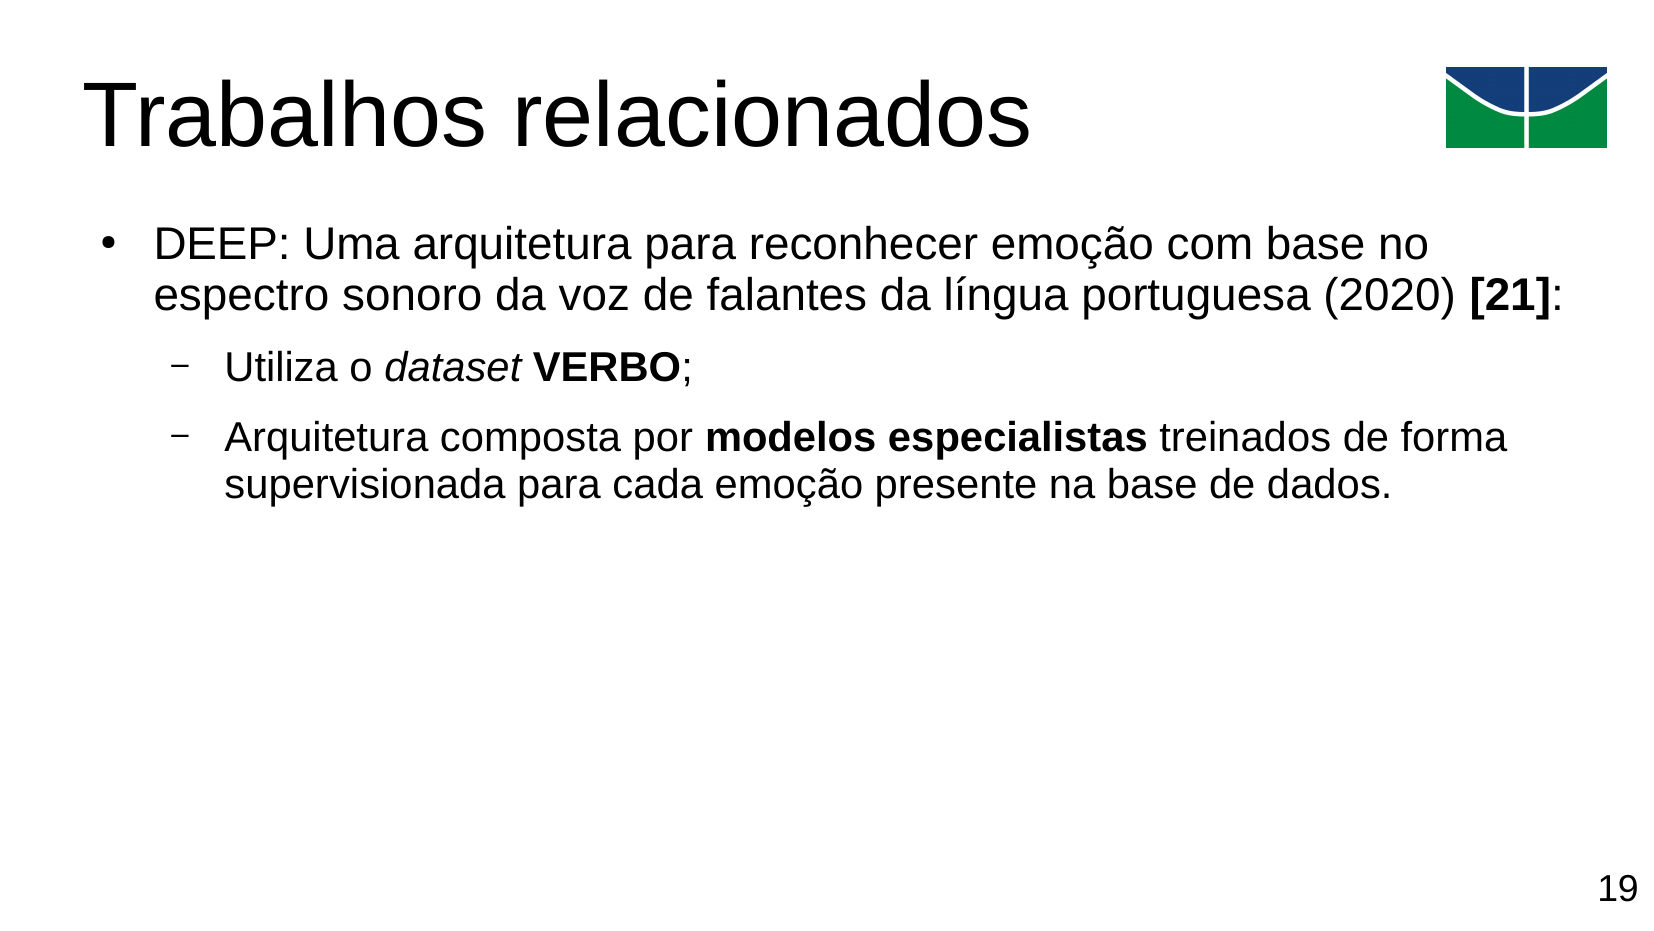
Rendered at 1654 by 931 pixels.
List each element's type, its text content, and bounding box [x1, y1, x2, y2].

picture [1571, 67, 1607, 148]
text_box <number> [1024, 860, 1654, 931]
title Trabalhos relacionados [82, 37, 1571, 193]
list DEEP: Uma arquitetura para reconhecer emoção com base no espectro sonoro da voz de falantes da língua portuguesa (2020) [21]: Utiliza o dataset VERBO; Arquitetura composta por modelos especialistas treinados de forma supervisionada para cada emoção presente na base de dados. [82, 217, 1571, 758]
